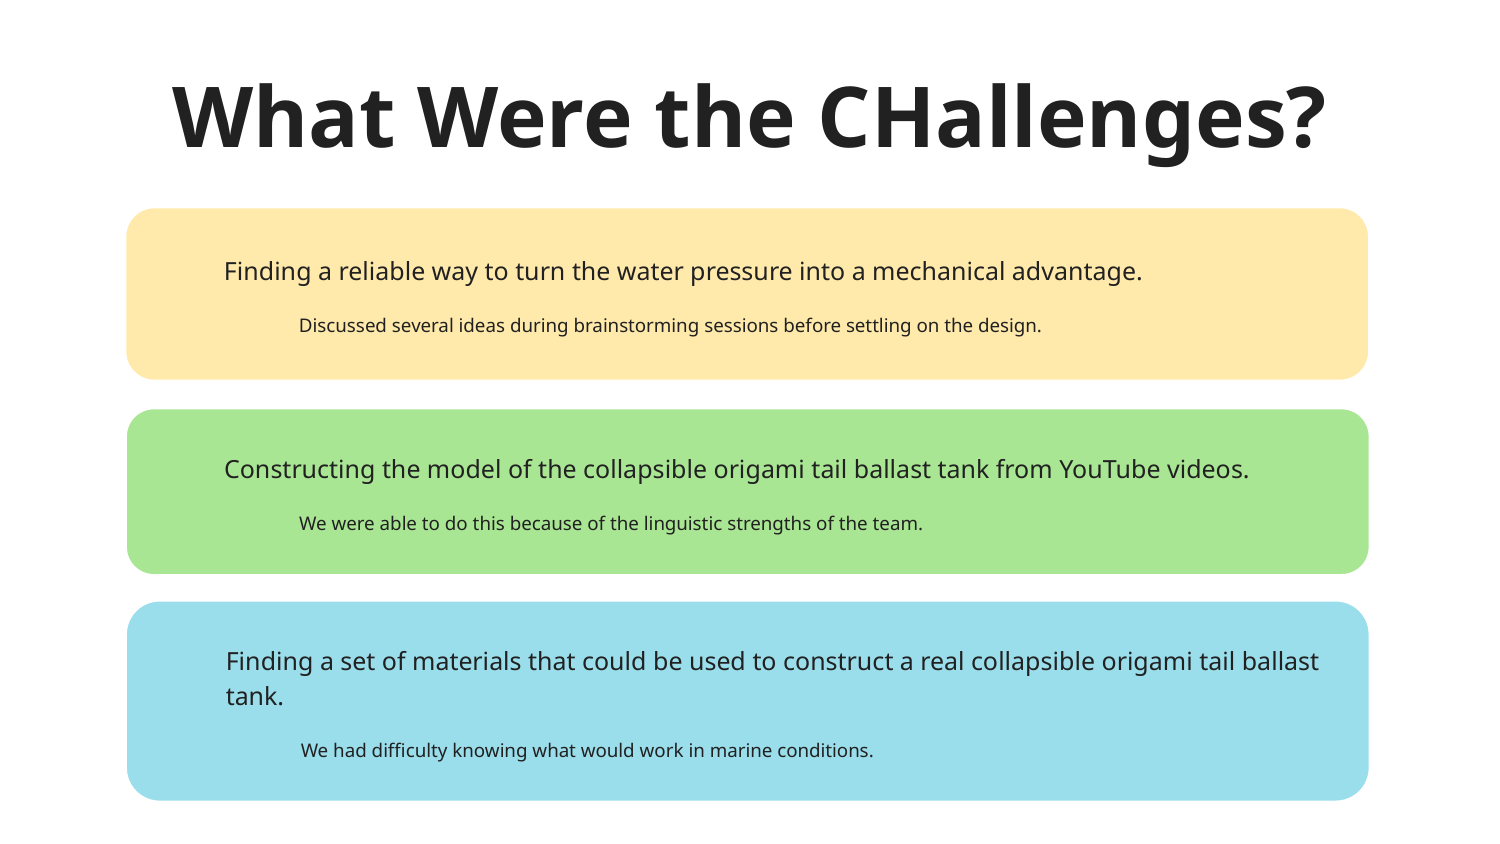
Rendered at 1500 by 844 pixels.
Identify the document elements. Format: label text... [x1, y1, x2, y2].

text_box Finding a set of materials that could be used to construct a real collapsible origami tail ballast tank. We had difficulty knowing what would work in marine conditions. [126, 600, 1370, 802]
text_box Finding a reliable way to turn the water pressure into a mechanical advantage. Discussed several ideas during brainstorming sessions before settling on the design. [125, 207, 1369, 381]
text_box Constructing the model of the collapsible origami tail ballast tank from YouTube videos. We were able to do this because of the linguistic strengths of the team. [126, 408, 1370, 575]
title What Were the CHallenges? [51, 48, 1449, 180]
